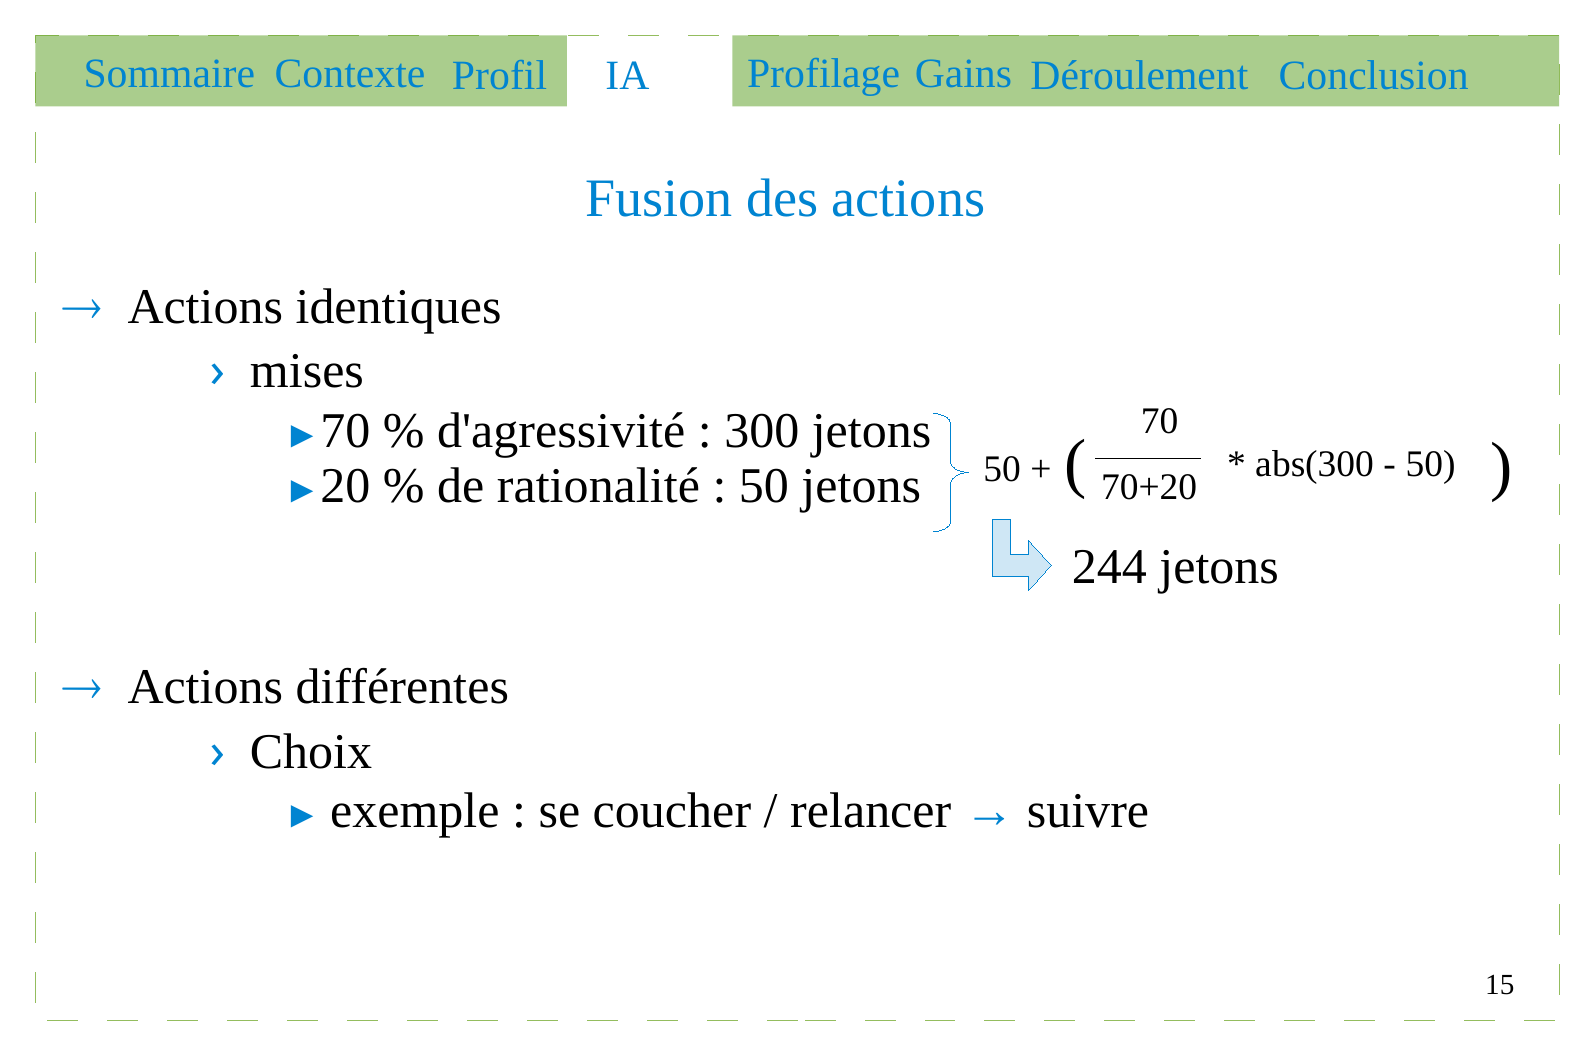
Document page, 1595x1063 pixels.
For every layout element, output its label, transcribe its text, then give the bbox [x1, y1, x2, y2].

text_box ) [1475, 421, 1528, 511]
text_box Profil [437, 45, 567, 107]
text_box Contexte [284, 42, 449, 105]
text_box Fusion des actions [23, 161, 1548, 237]
text_box Déroulement [1015, 45, 1264, 107]
text_box [35, 35, 567, 107]
text_box Profilage [732, 42, 934, 105]
text_box Conclusion [1264, 45, 1501, 107]
text_box Sommaire [68, 42, 284, 105]
text_box IA [590, 45, 804, 107]
text_box ( [1050, 418, 1102, 516]
text_box 70 [1126, 392, 1194, 449]
text_box 50 + [968, 440, 1050, 498]
text_box Gains [934, 42, 1040, 105]
text_box [992, 519, 1052, 591]
text_box [732, 35, 1560, 107]
text_box 70+20 [1102, 458, 1213, 516]
text_box 244 jetons [1057, 531, 1294, 615]
text_box ® Actions identiques › mises ►70 % d'agressivité : 300 jetons ►20 % de rationalité : 50 jetons ® Actions différentes › Choix ► exemple : se coucher / relancer → suivre [47, 271, 1347, 1013]
text_box * abs(300 - 50) [1212, 435, 1471, 492]
